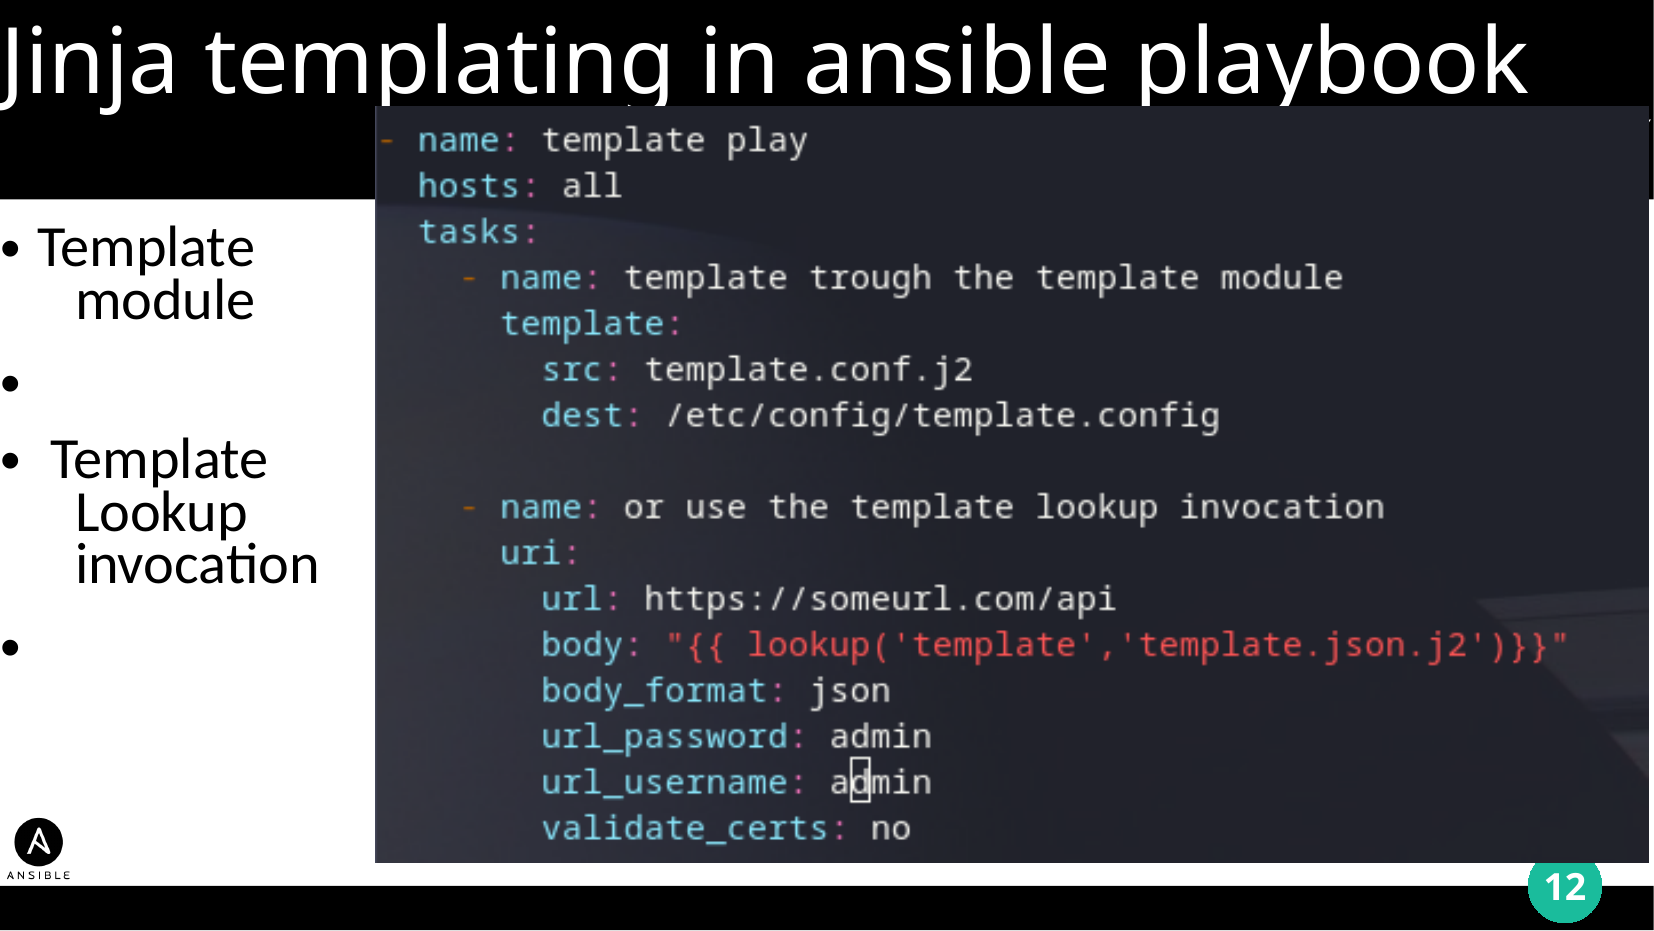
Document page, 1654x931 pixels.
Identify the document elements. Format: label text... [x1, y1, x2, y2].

list Template module Template Lookup invocation [0, 225, 375, 846]
picture [0, 811, 76, 887]
title Jinja templating in ansible playbook [0, 0, 1613, 119]
picture [375, 106, 1651, 863]
